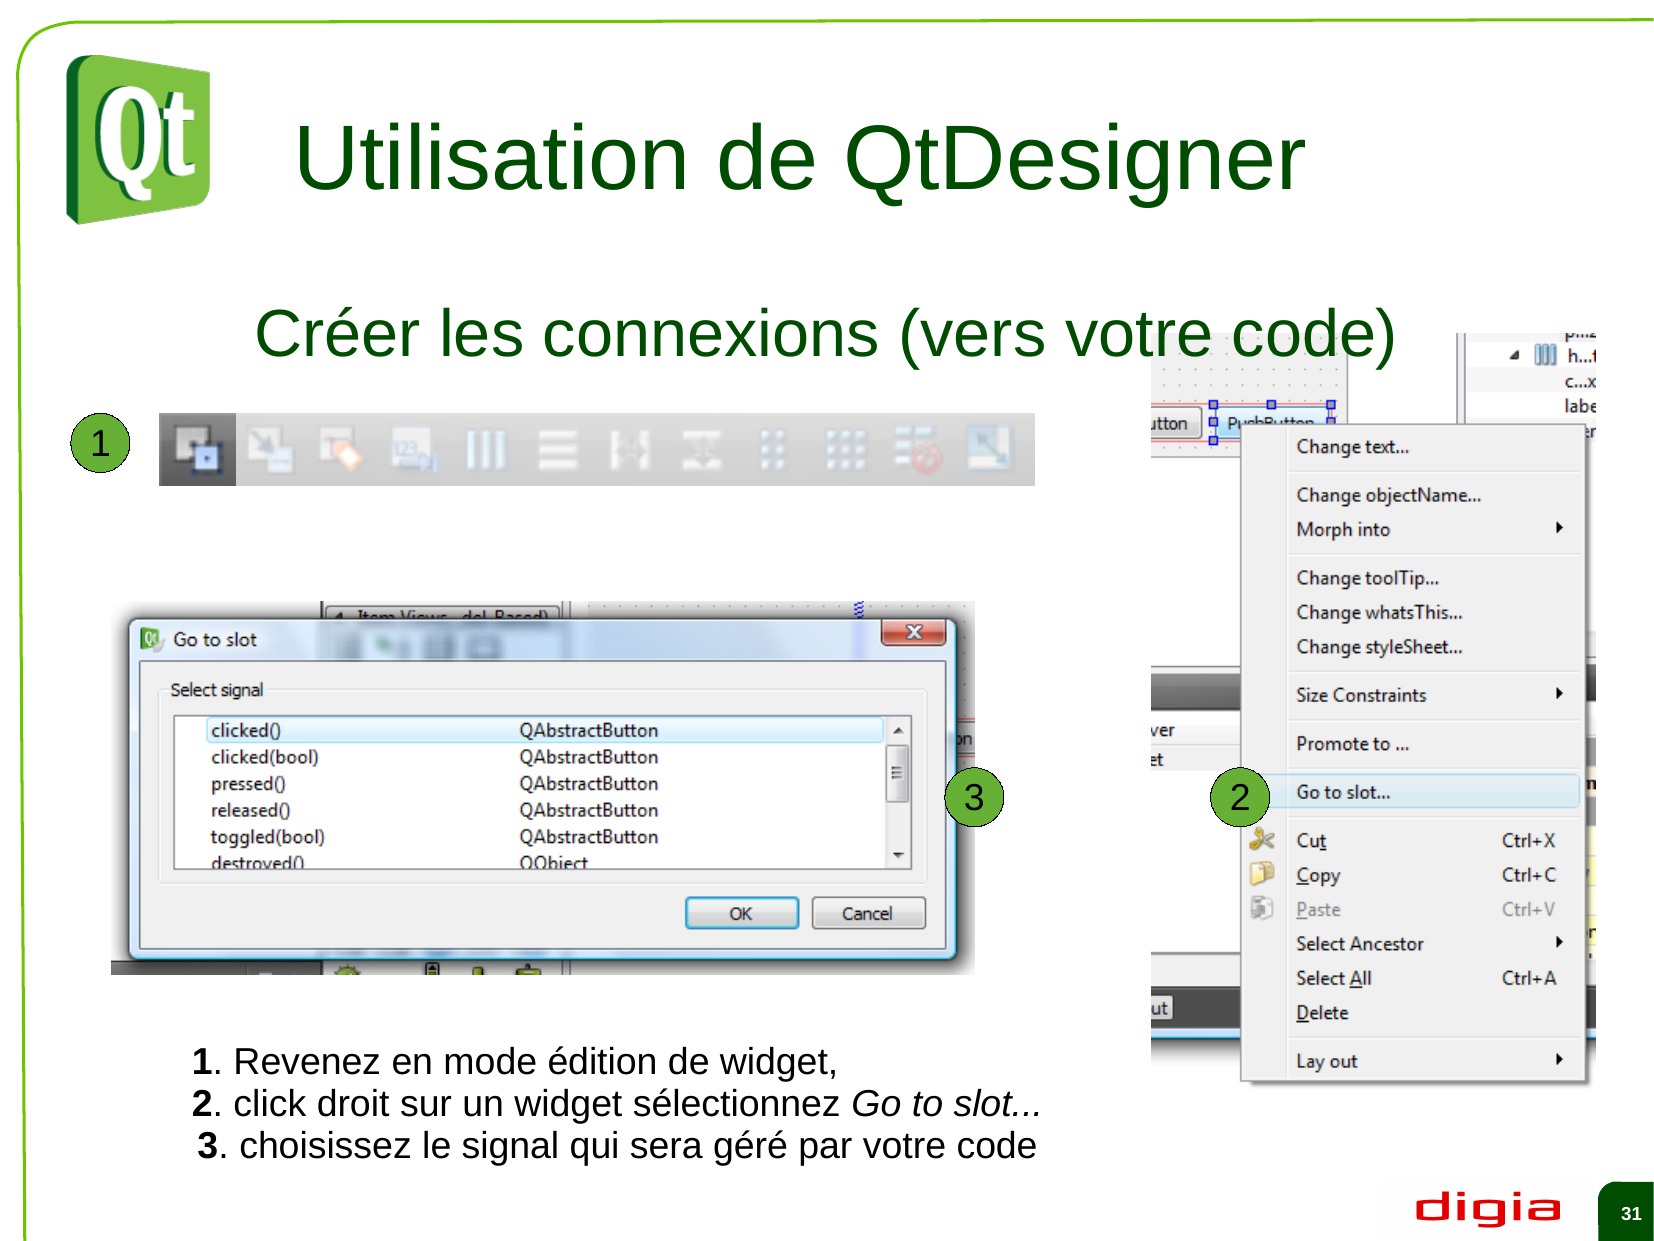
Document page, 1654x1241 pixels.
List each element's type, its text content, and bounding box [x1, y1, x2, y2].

picture [159, 413, 236, 486]
text_box 1. Revenez en mode édition de widget, 2. click droit sur un widget sélectionnez Go to slot... 3. choisissez le signal qui sera géré par votre code [177, 1033, 1059, 1175]
picture [1571, 333, 1596, 1093]
title Utilisation de QtDesigner [263, 49, 1339, 257]
text_box 3 [944, 767, 1004, 827]
list Créer les connexions (vers votre code) [82, 290, 1571, 1094]
text_box 1 [70, 413, 130, 473]
text_box [236, 384, 1063, 502]
text_box 2 [1210, 767, 1270, 827]
